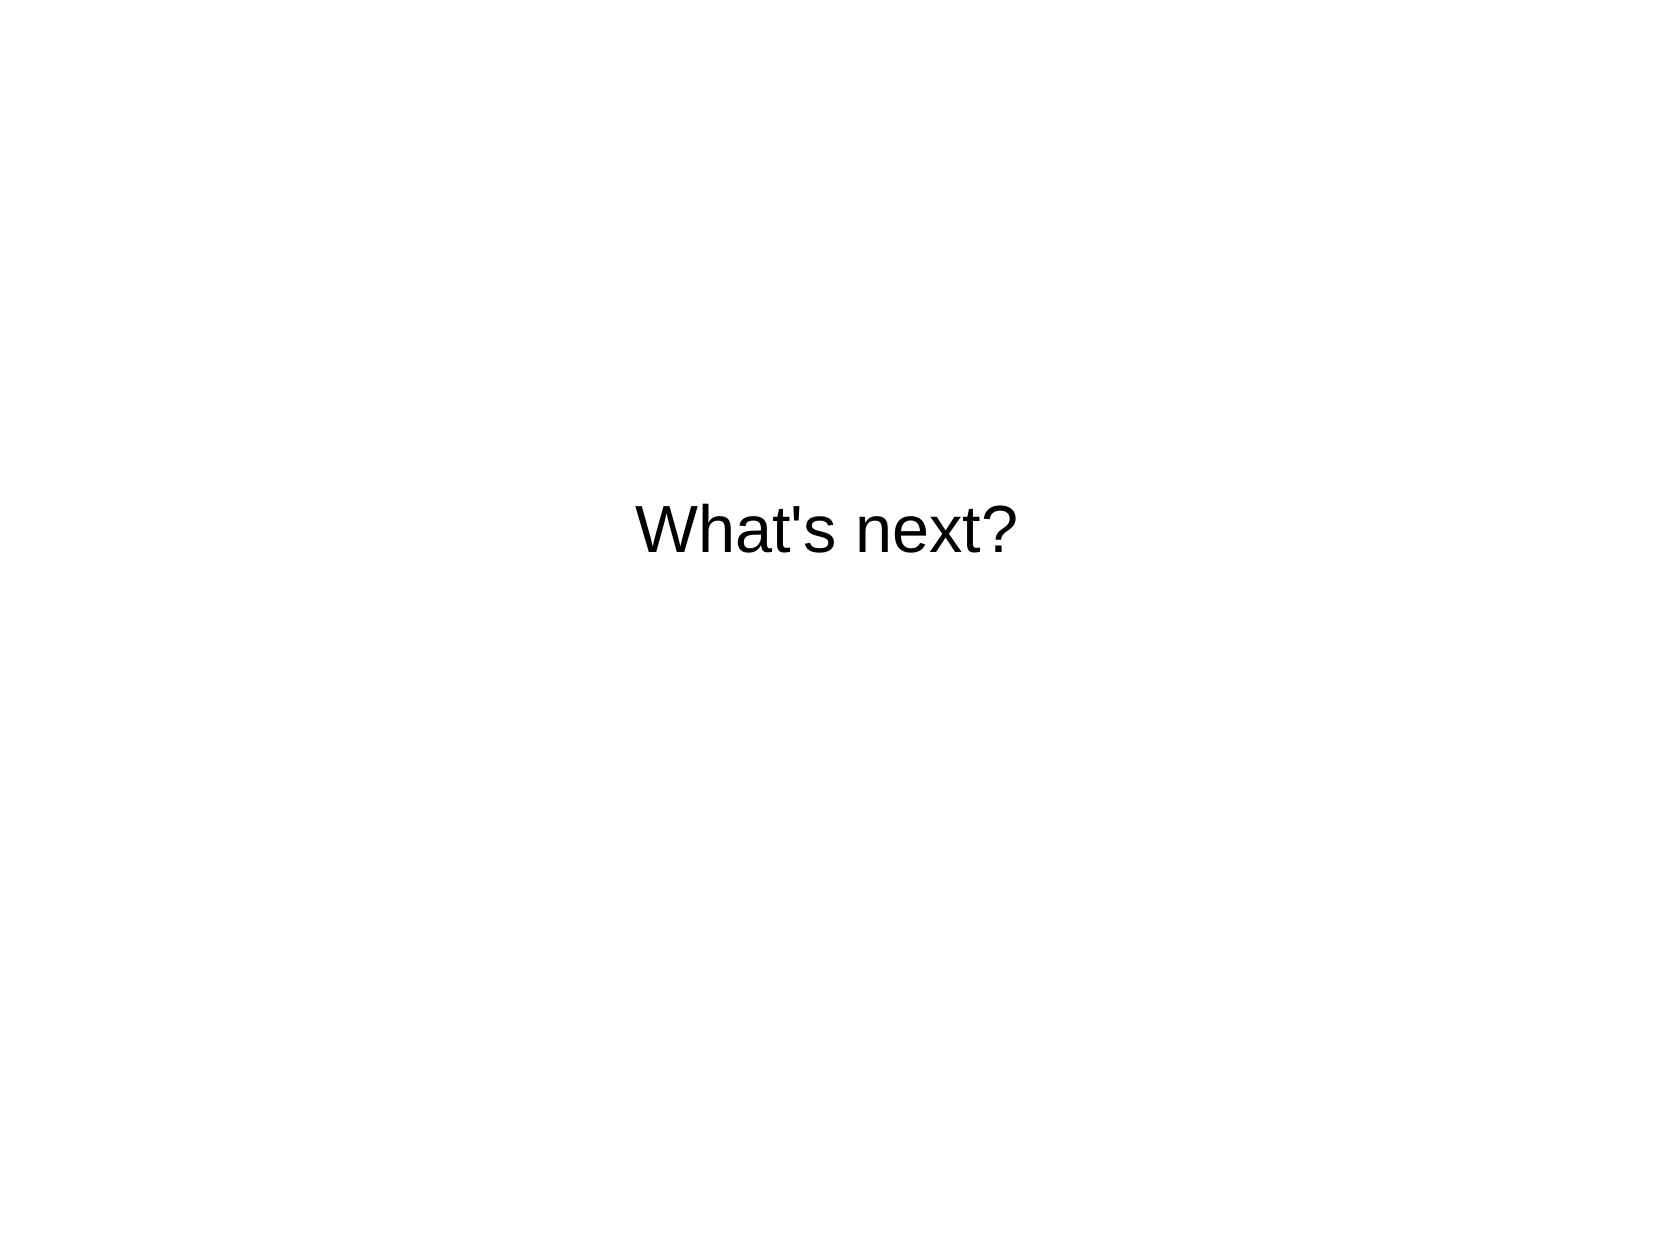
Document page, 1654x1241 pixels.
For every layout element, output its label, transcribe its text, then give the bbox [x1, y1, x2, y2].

subtitle What's next? [82, 49, 1571, 1010]
